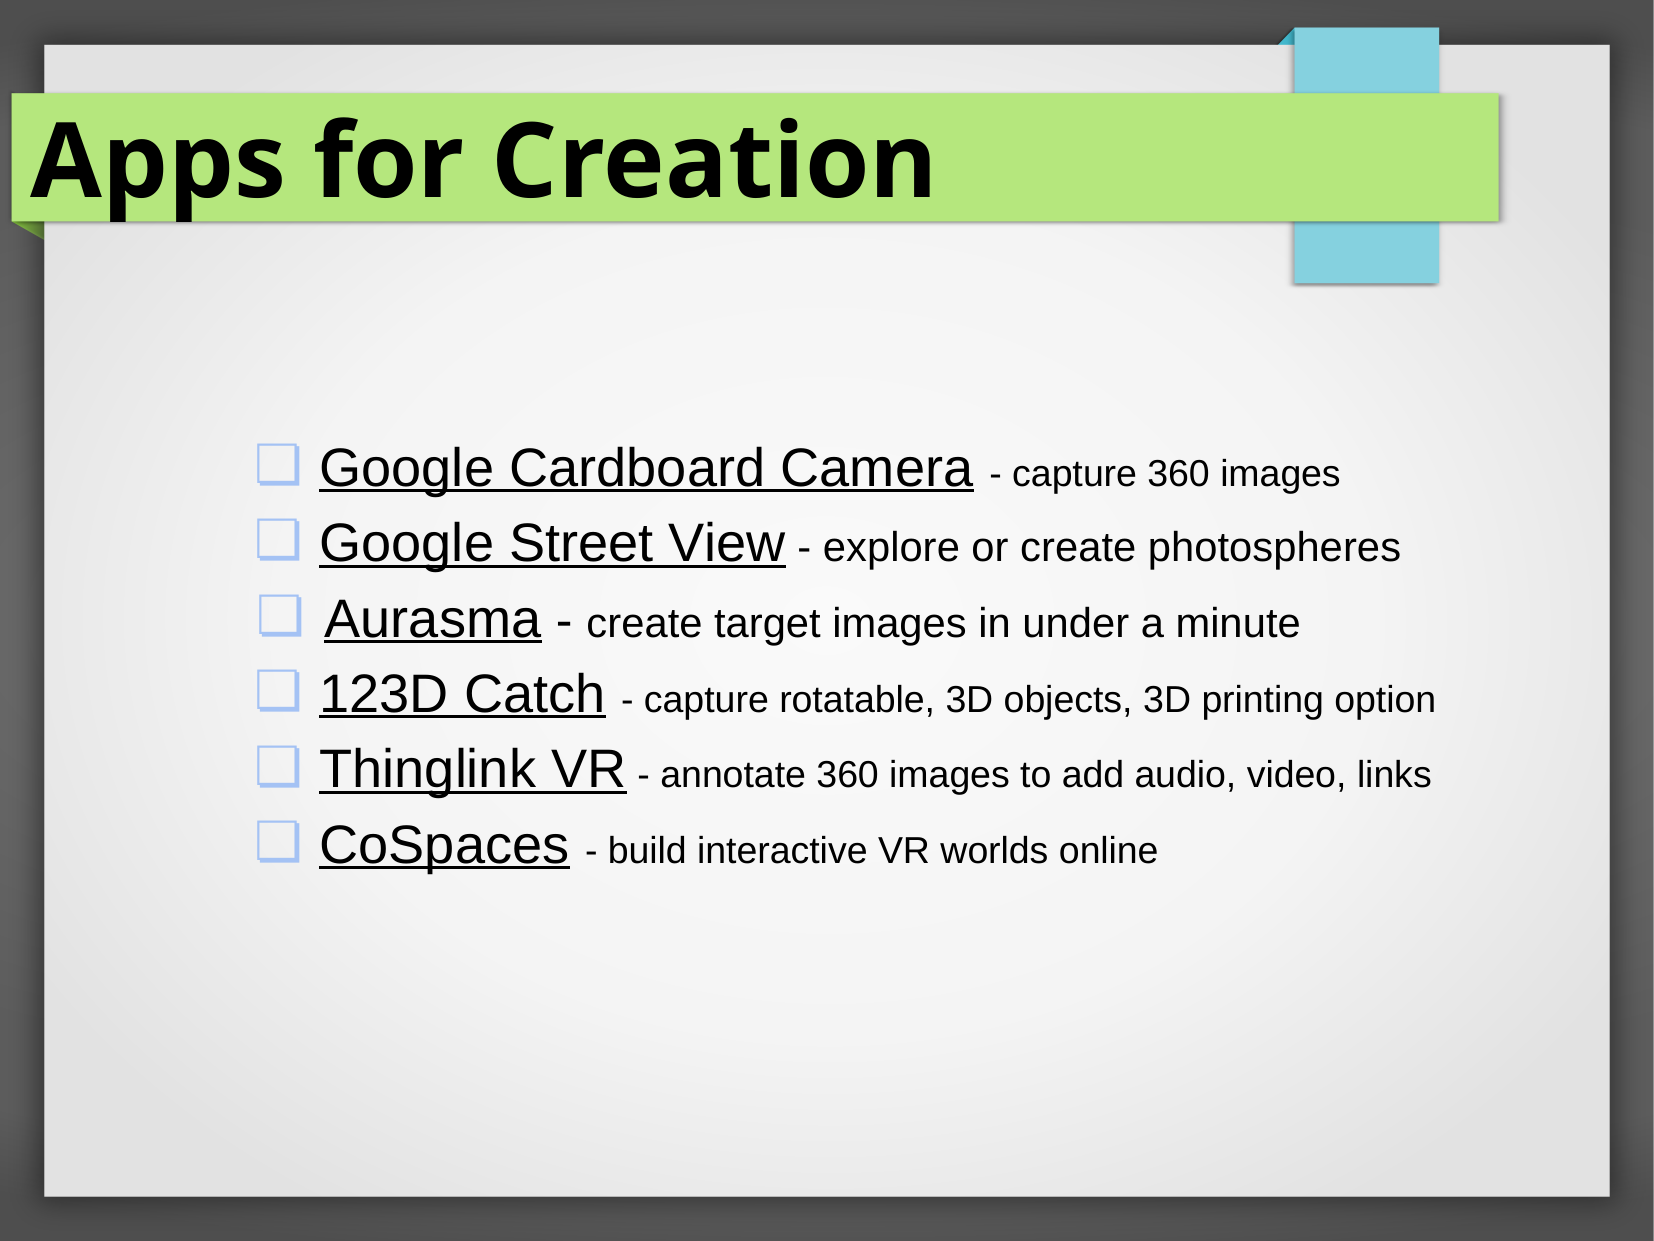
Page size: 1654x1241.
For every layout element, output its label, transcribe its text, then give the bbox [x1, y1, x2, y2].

title Apps for Creation [15, 0, 1347, 233]
text_box Google Cardboard Camera - capture 360 images Google Street View - explore or create photospheres Aurasma - create target images in under a minute 123D Catch - capture rotatable, 3D objects, 3D printing option Thinglink VR - annotate 360 images to add audio, video, links CoSpaces - build interactive VR worlds online [229, 417, 1600, 1105]
picture [0, 0, 1654, 1241]
